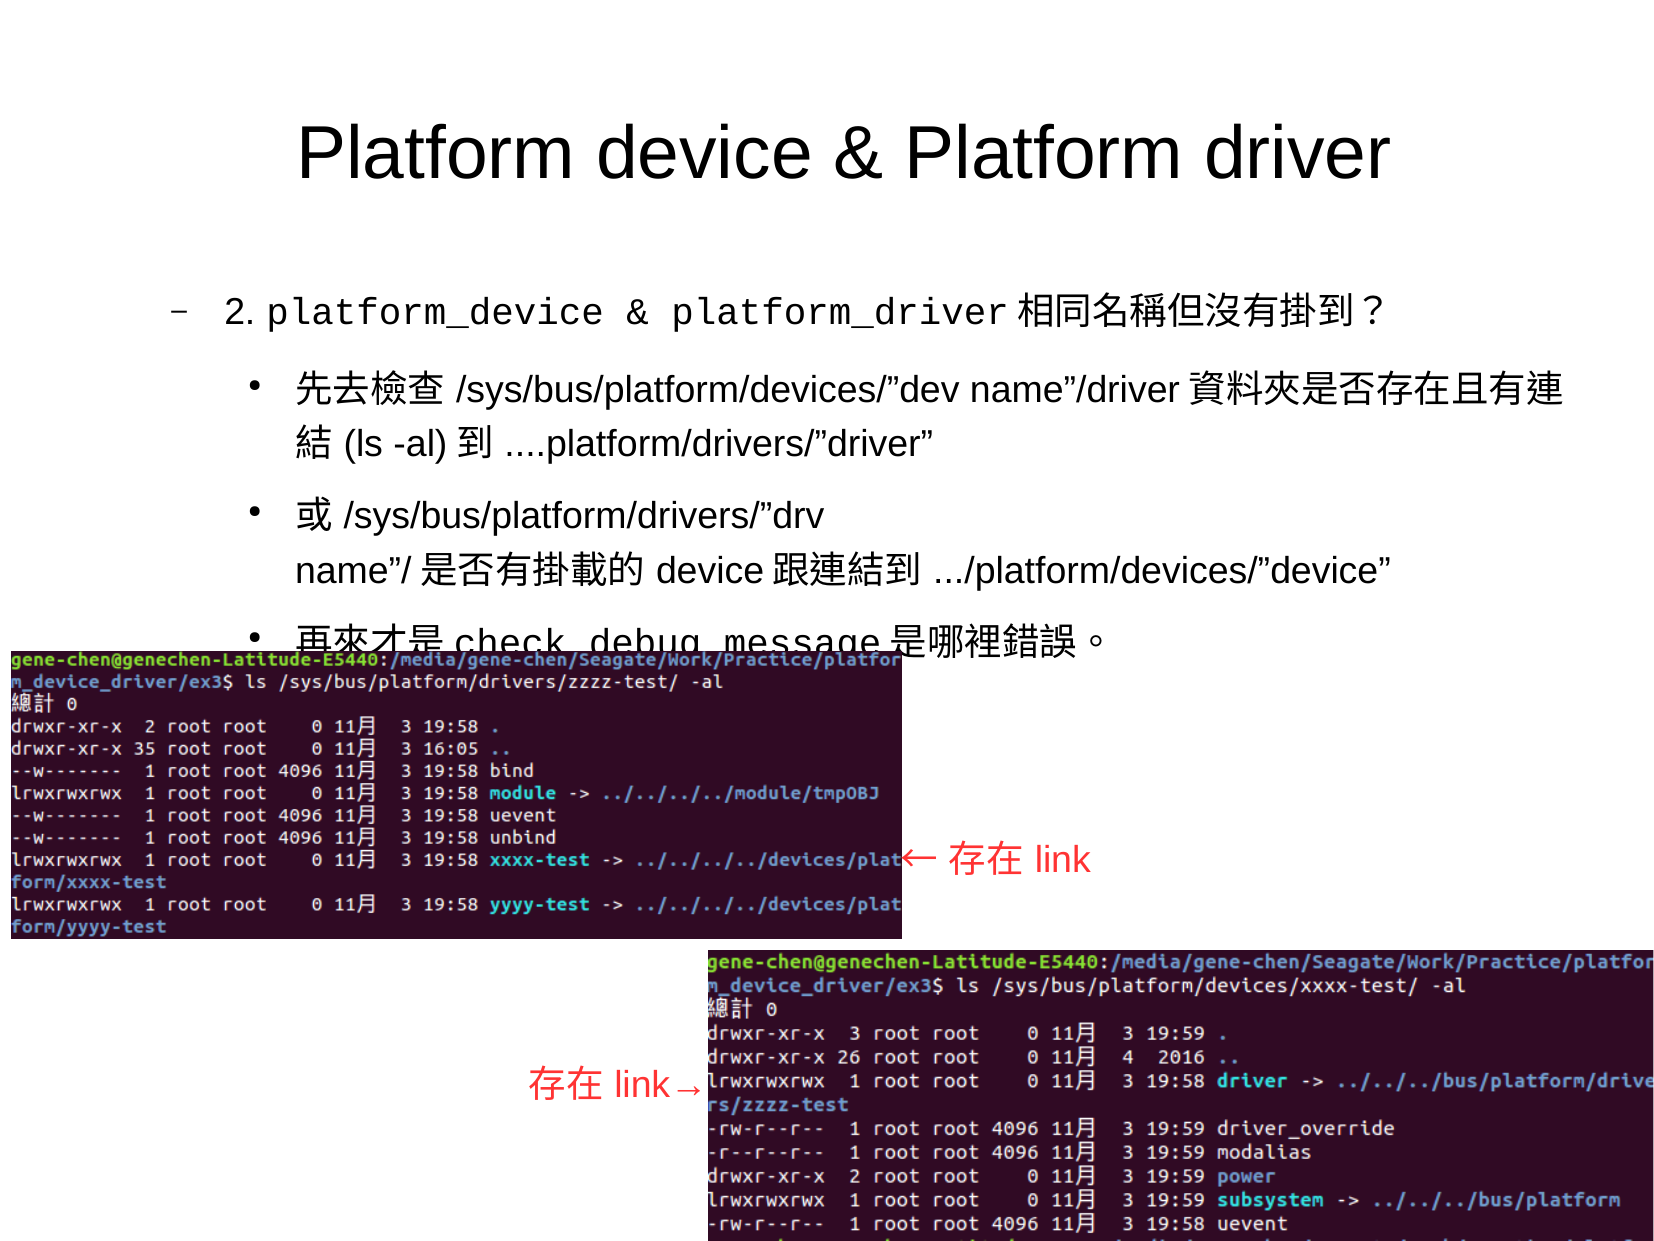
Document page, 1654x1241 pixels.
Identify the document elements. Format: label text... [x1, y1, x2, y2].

picture [11, 651, 902, 939]
text_box 存在link→ [513, 1046, 732, 1111]
picture [708, 950, 1654, 1241]
list 2. platform_device & platform_driver相同名稱但沒有掛到？ 先去檢查/sys/bus/platform/devices/”dev name”/driver資料夾是否存在且有連結(ls -al)到....platform/drivers/”driver” 或/sys/bus/platform/drivers/”drv name”/是否有掛載的device跟連結到.../platform/devices/”device” 再來才是check debug message是哪裡錯誤。 [82, 290, 1571, 1010]
text_box ←存在link [885, 821, 1276, 886]
title Platform device & Platform driver [82, 49, 1571, 257]
